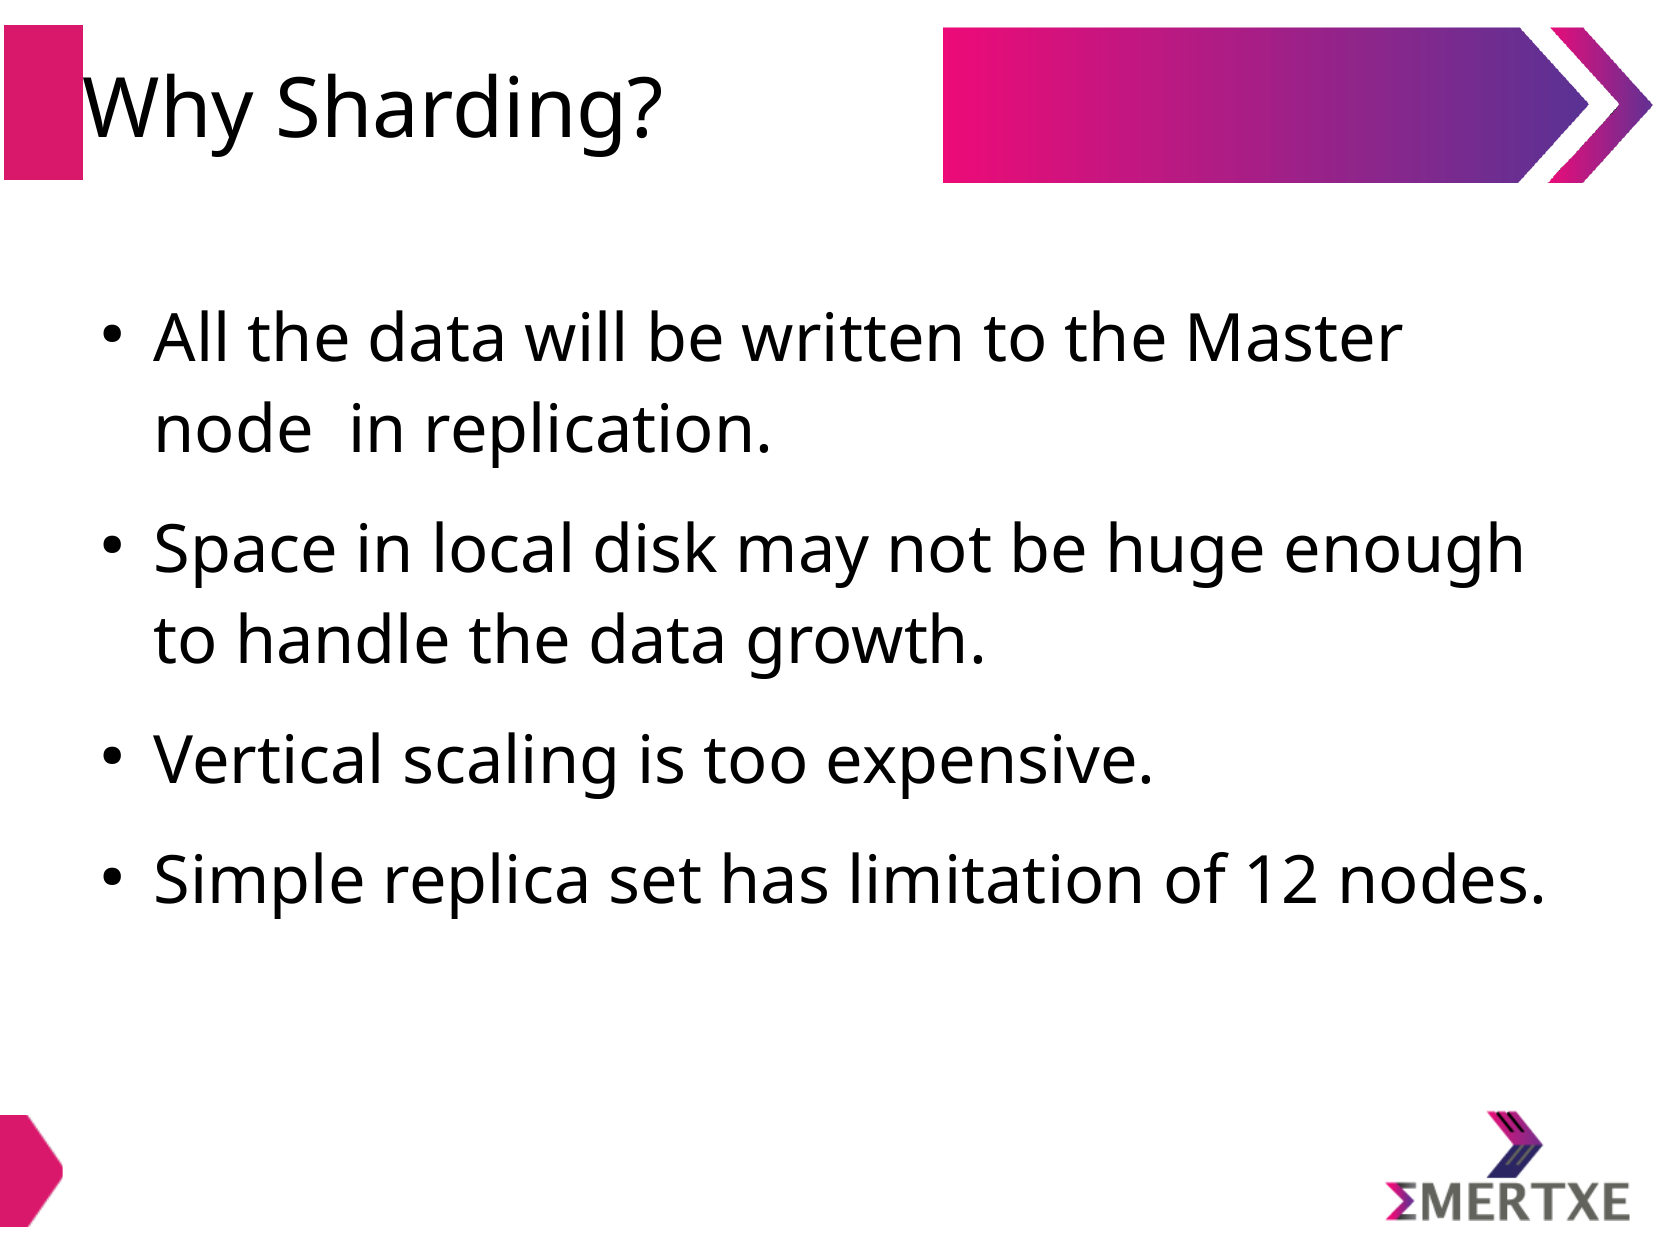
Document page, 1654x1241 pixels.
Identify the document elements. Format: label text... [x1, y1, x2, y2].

title Why Sharding? [82, 2, 1571, 210]
picture [1385, 1107, 1631, 1221]
picture [1571, 27, 1653, 183]
list All the data will be written to the Master node in replication. Space in local disk may not be huge enough to handle the data growth. Vertical scaling is too expensive. Simple replica set has limitation of 12 nodes. [82, 290, 1571, 1010]
